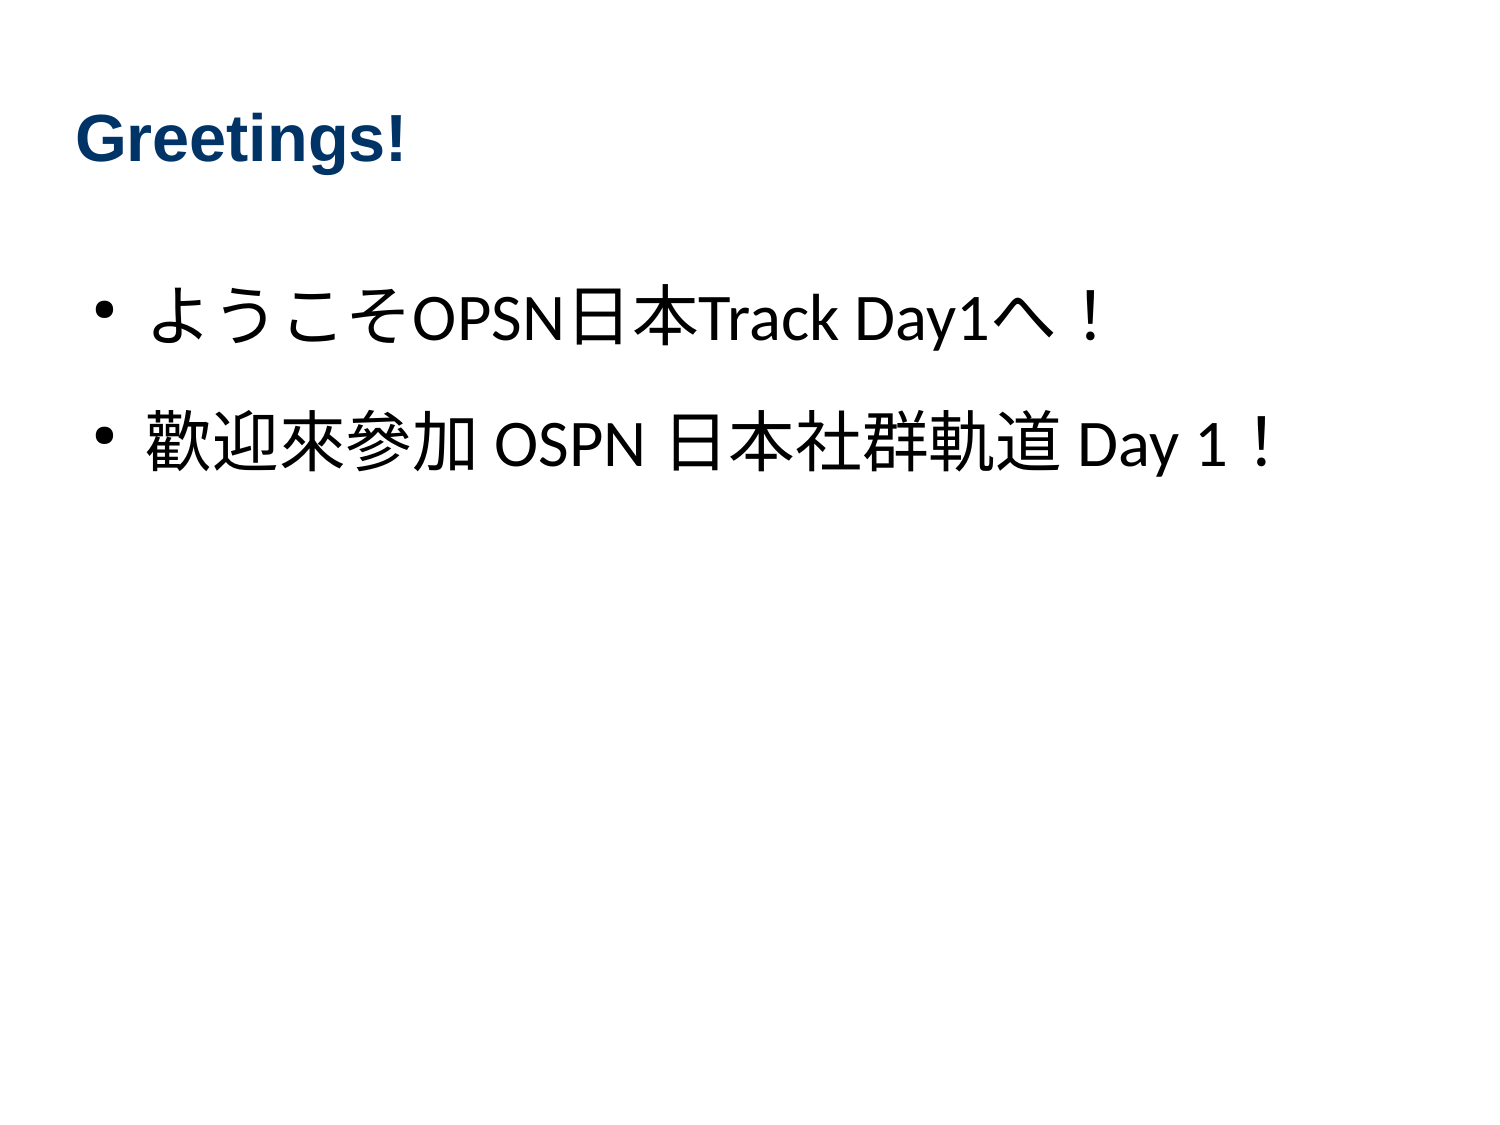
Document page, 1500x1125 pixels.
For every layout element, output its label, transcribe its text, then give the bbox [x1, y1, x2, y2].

title Greetings! [75, 45, 1425, 233]
list ようこそOPSN日本Track Day1へ！ 歡迎來參加 OSPN 日本社群軌道 Day 1！ [75, 263, 1425, 916]
